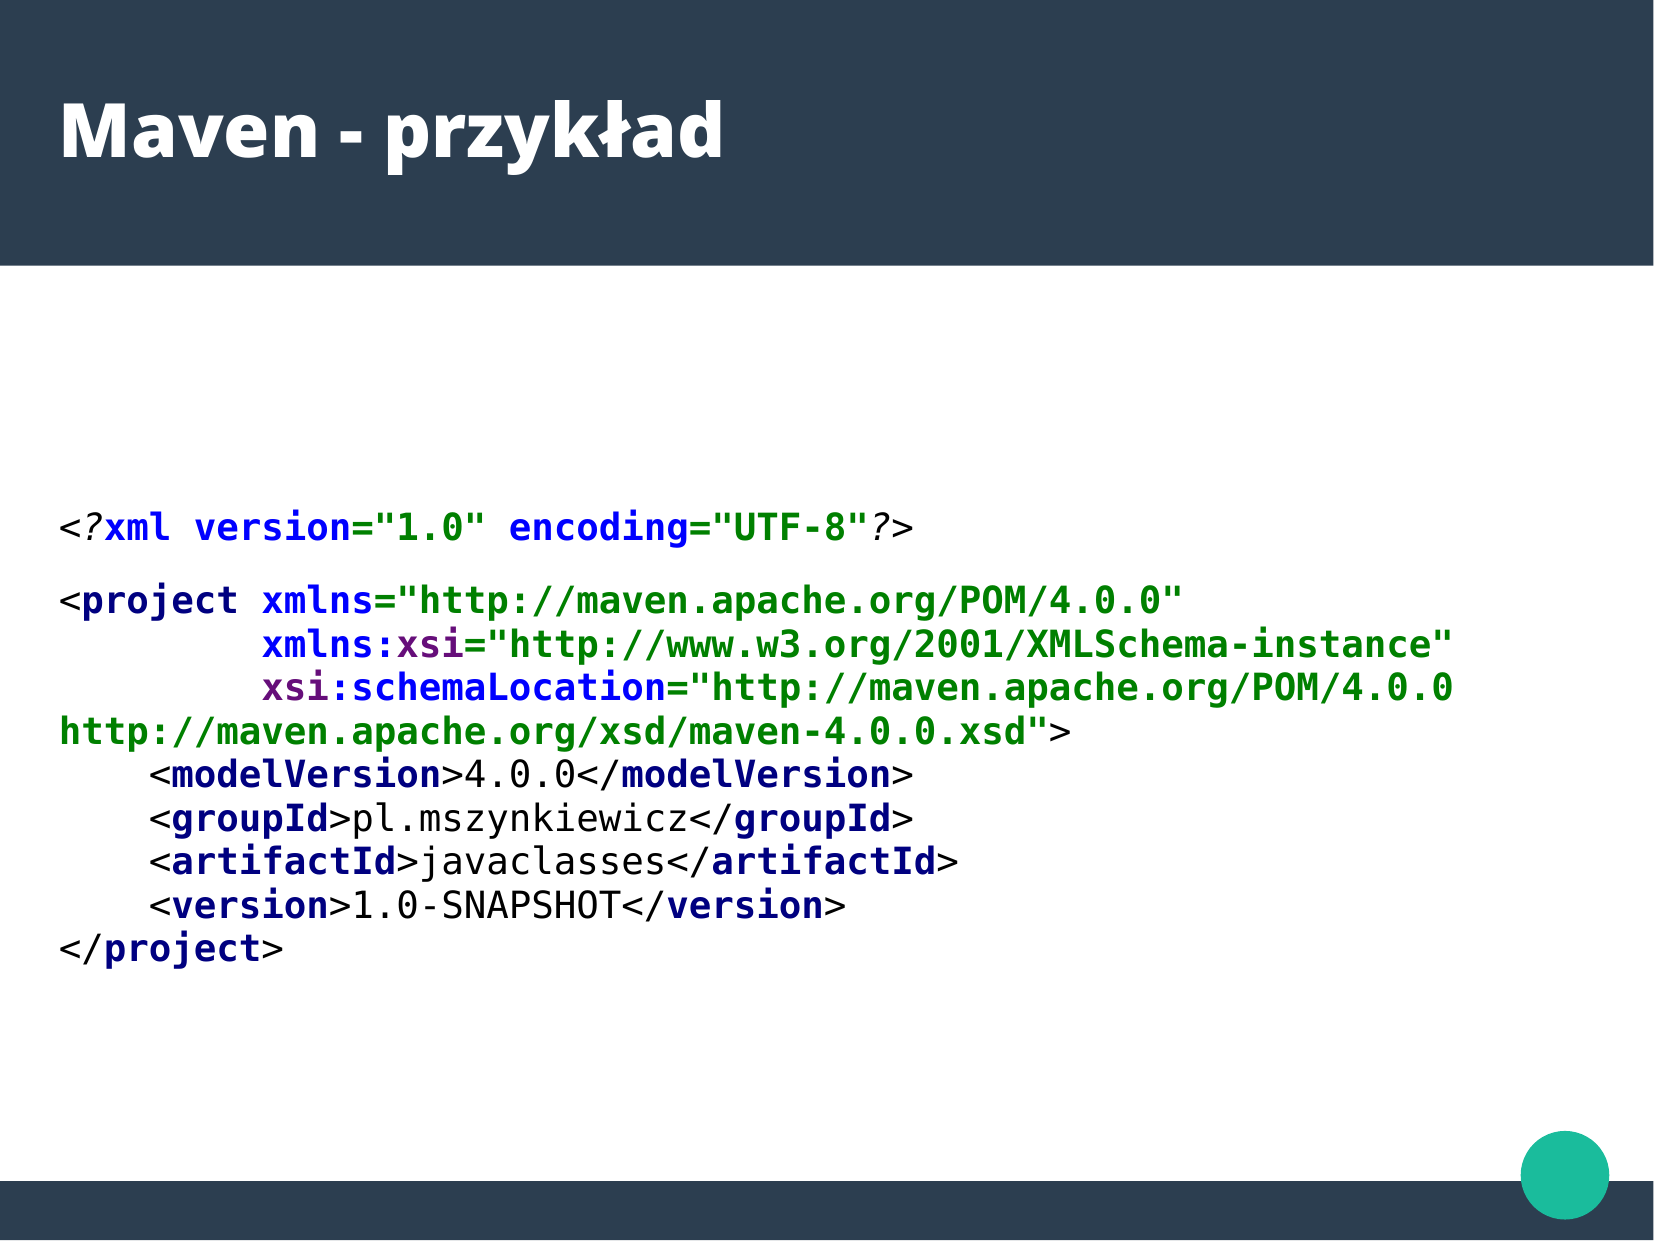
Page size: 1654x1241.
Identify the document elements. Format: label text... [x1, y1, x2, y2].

subtitle <?xml version="1.0" encoding="UTF-8"?> <project xmlns="http://maven.apache.org/POM/4.0.0" xmlns:xsi="http://www.w3.org/2001/XMLSchema-instance" xsi:schemaLocation="http://maven.apache.org/POM/4.0.0 http://maven.apache.org/xsd/maven-4.0.0.xsd"> <modelVersion>4.0.0</modelVersion> <groupId>pl.mszynkiewicz</groupId> <artifactId>javaclasses</artifactId> <version>1.0-SNAPSHOT</version> </project> [59, 324, 1595, 1152]
title Maven - przykład [59, 24, 1595, 232]
